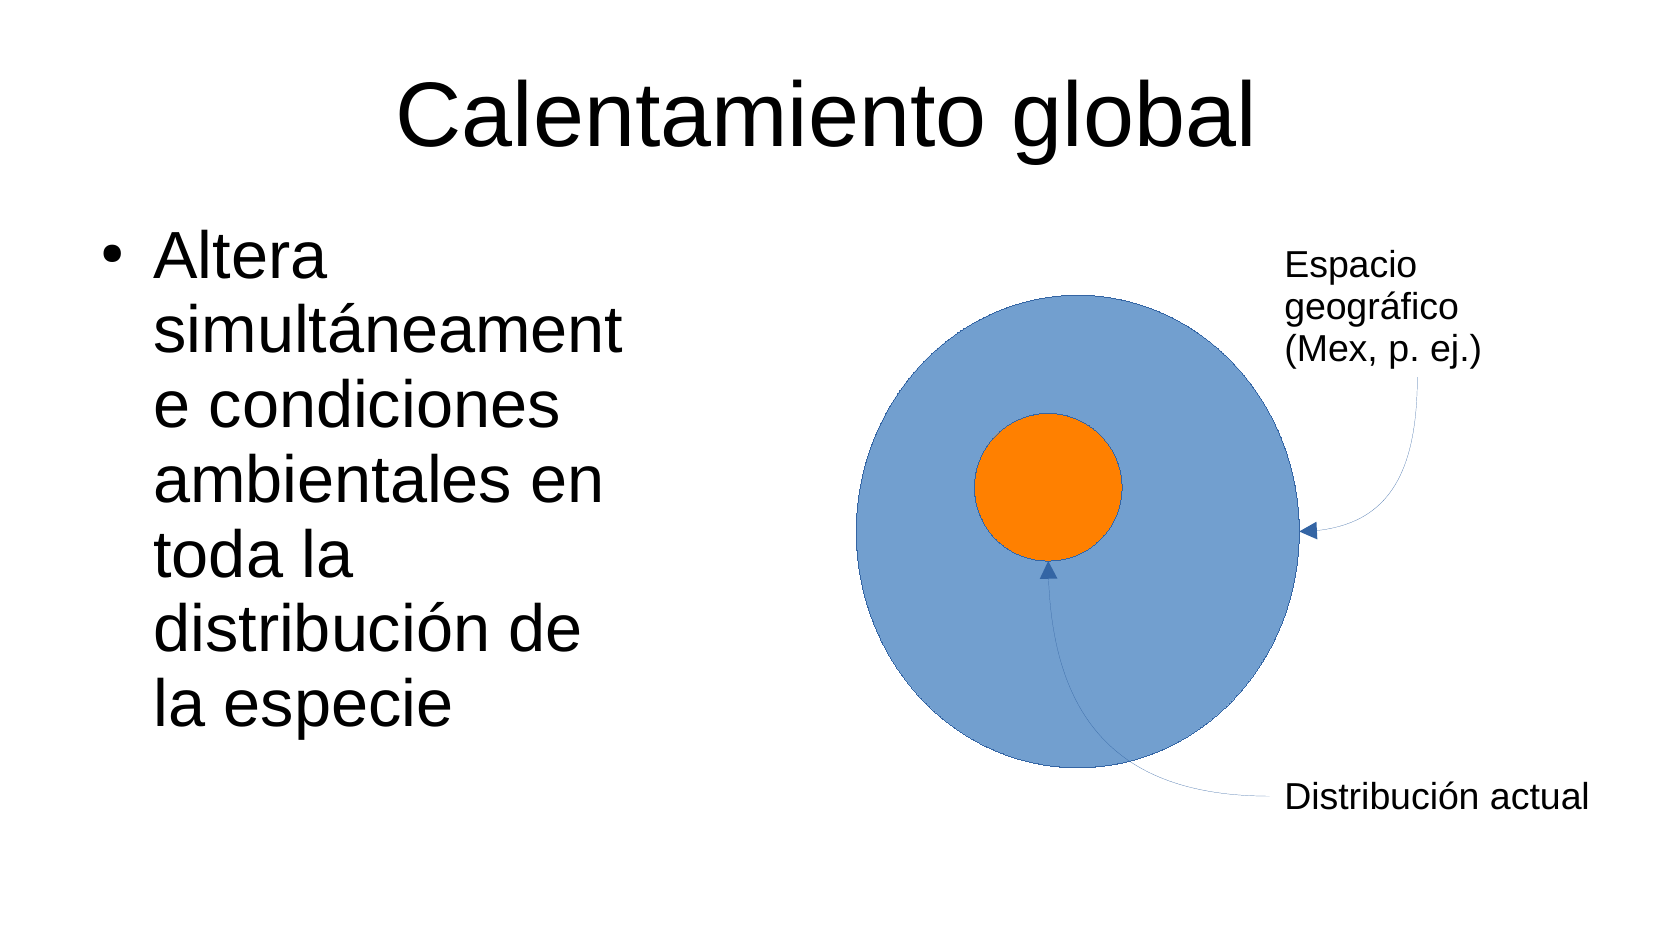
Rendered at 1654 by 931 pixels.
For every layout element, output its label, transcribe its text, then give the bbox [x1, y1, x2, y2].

text_box Distribución actual [1269, 767, 1605, 825]
text_box [856, 295, 1300, 768]
list Altera simultáneamente condiciones ambientales en toda la distribución de la especie [82, 217, 650, 758]
text_box Espacio geográfico (Mex, p. ej.) [1269, 236, 1565, 378]
title Calentamiento global [82, 37, 1571, 193]
